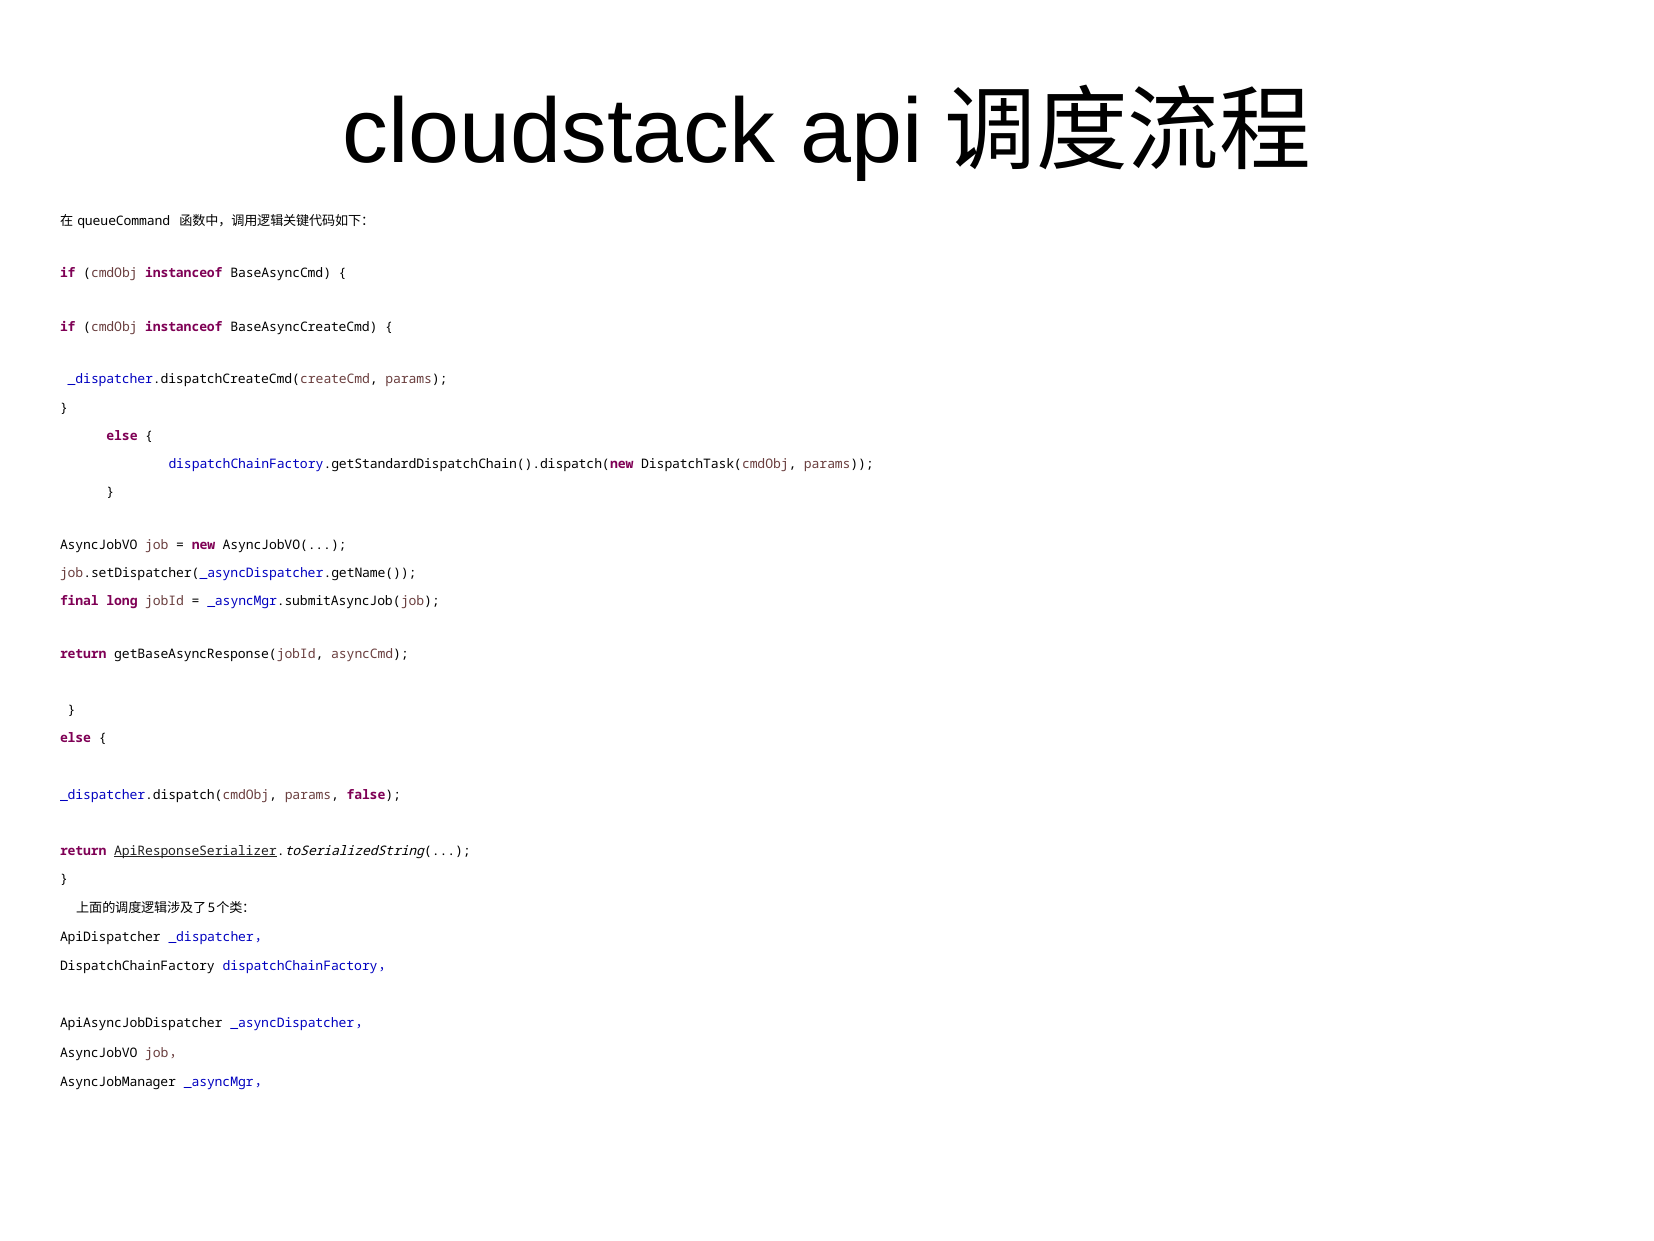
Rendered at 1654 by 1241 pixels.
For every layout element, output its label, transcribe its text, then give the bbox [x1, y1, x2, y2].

title cloudstack api调度流程 [82, 49, 1571, 196]
list 在 queueCommand 函数中，调用逻辑关键代码如下： if (cmdObj instanceof BaseAsyncCmd) { if (cmdObj instanceof BaseAsyncCreateCmd) { _dispatcher.dispatchCreateCmd(createCmd, params); } else { dispatchChainFactory.getStandardDispatchChain().dispatch(new DispatchTask(cmdObj, params)); } AsyncJobVO job = new AsyncJobVO(...); job.setDispatcher(_asyncDispatcher.getName()); final long jobId = _asyncMgr.submitAsyncJob(job); return getBaseAsyncResponse(jobId, asyncCmd); } else { _dispatcher.dispatch(cmdObj, params, false); return ApiResponseSerializer.toSerializedString(...); } 上面的调度逻辑涉及了5个类： ApiDispatcher _dispatcher， DispatchChainFactory dispatchChainFactory， ApiAsyncJobDispatcher _asyncDispatcher， AsyncJobVO job， AsyncJobManager _asyncMgr， [60, 210, 1576, 1111]
